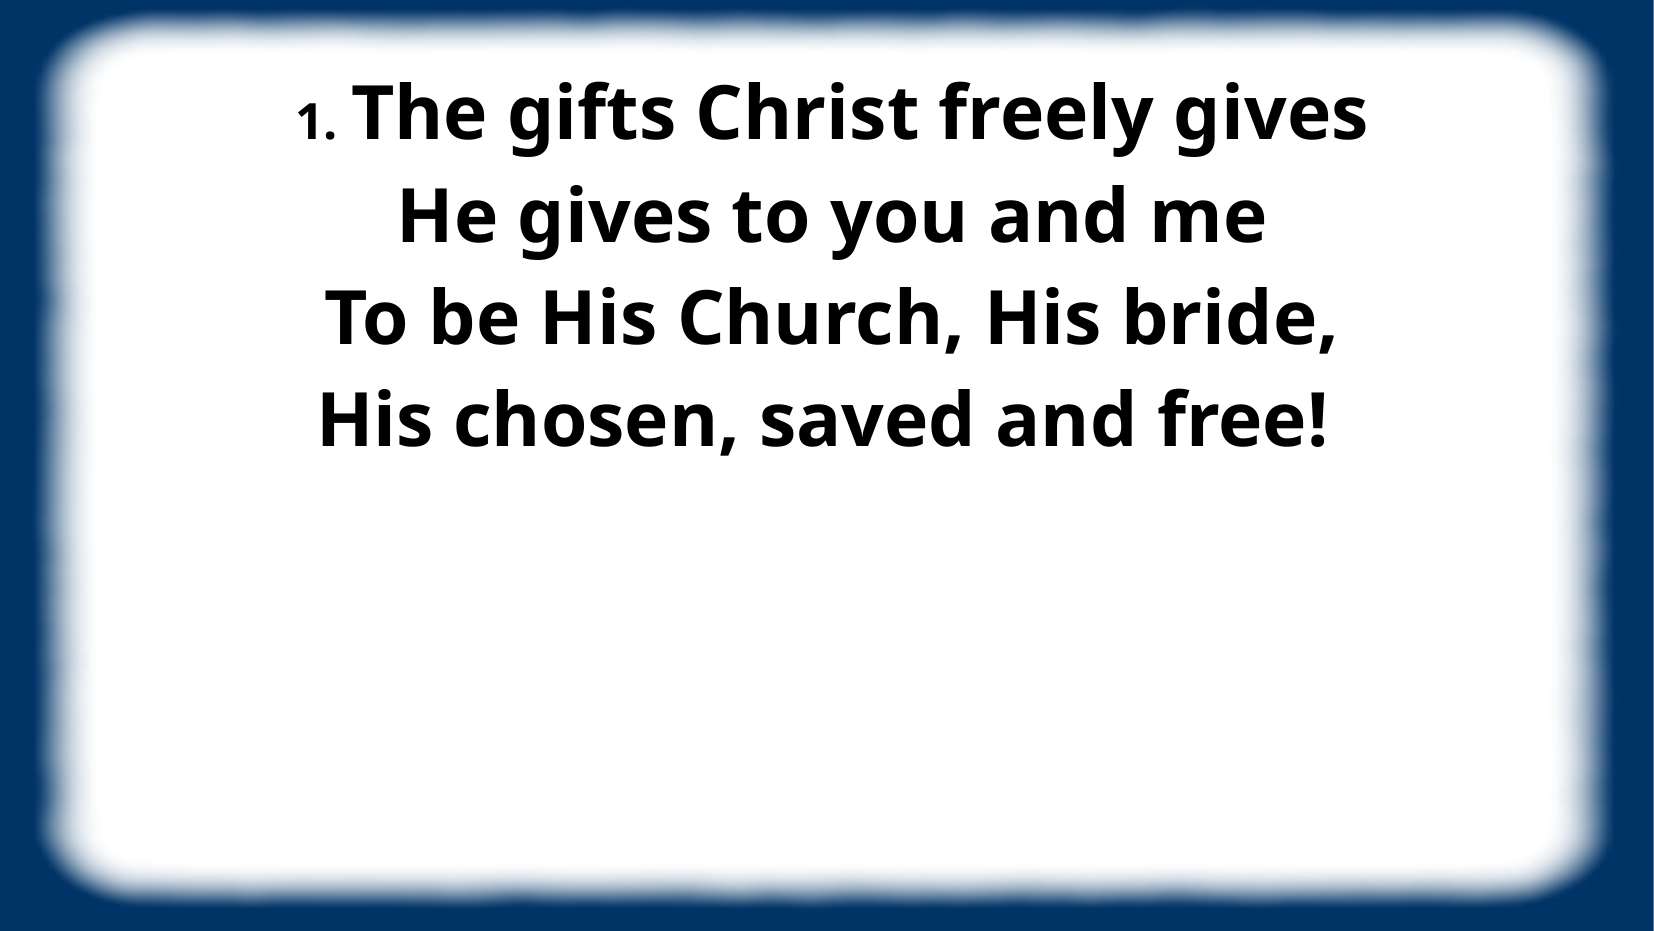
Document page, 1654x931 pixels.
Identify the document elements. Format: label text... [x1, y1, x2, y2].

text_box 1. The gifts Christ freely gives He gives to you and me To be His Church, His bride, His chosen, saved and free! [105, 52, 1561, 466]
picture [0, 0, 1654, 931]
